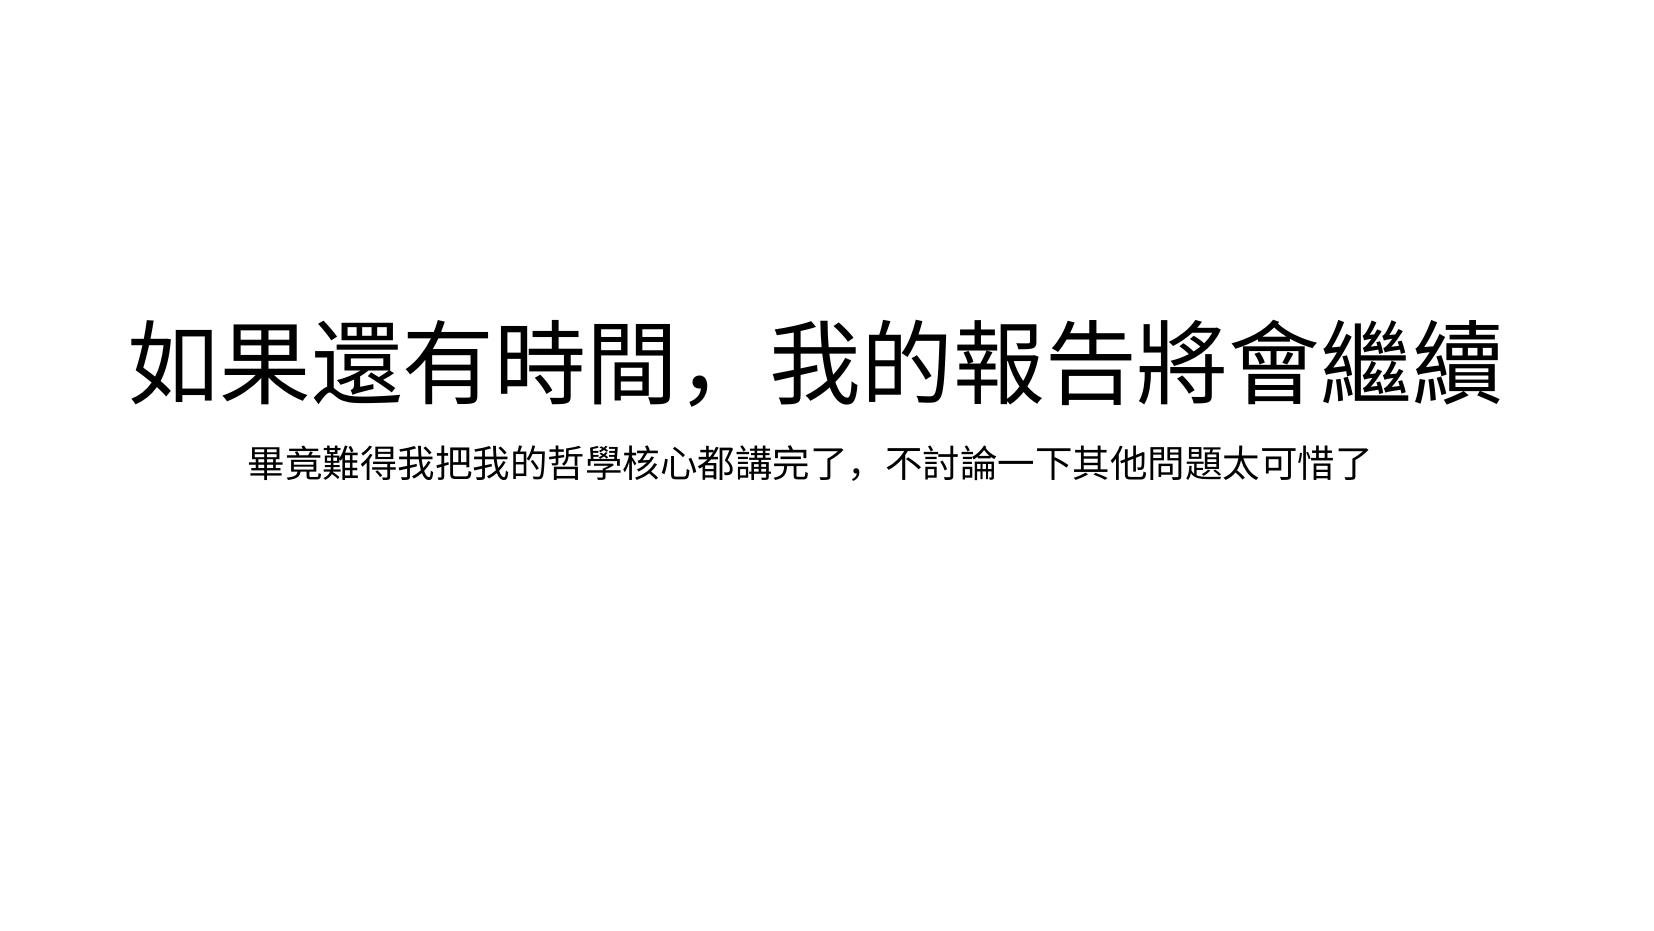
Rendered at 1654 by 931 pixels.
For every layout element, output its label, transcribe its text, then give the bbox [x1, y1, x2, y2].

text_box 畢竟難得我把我的哲學核心都講完了，不討論一下其他問題太可惜了 [180, 426, 1441, 541]
title 如果還有時間，我的報告將會繼續 [71, 279, 1561, 436]
